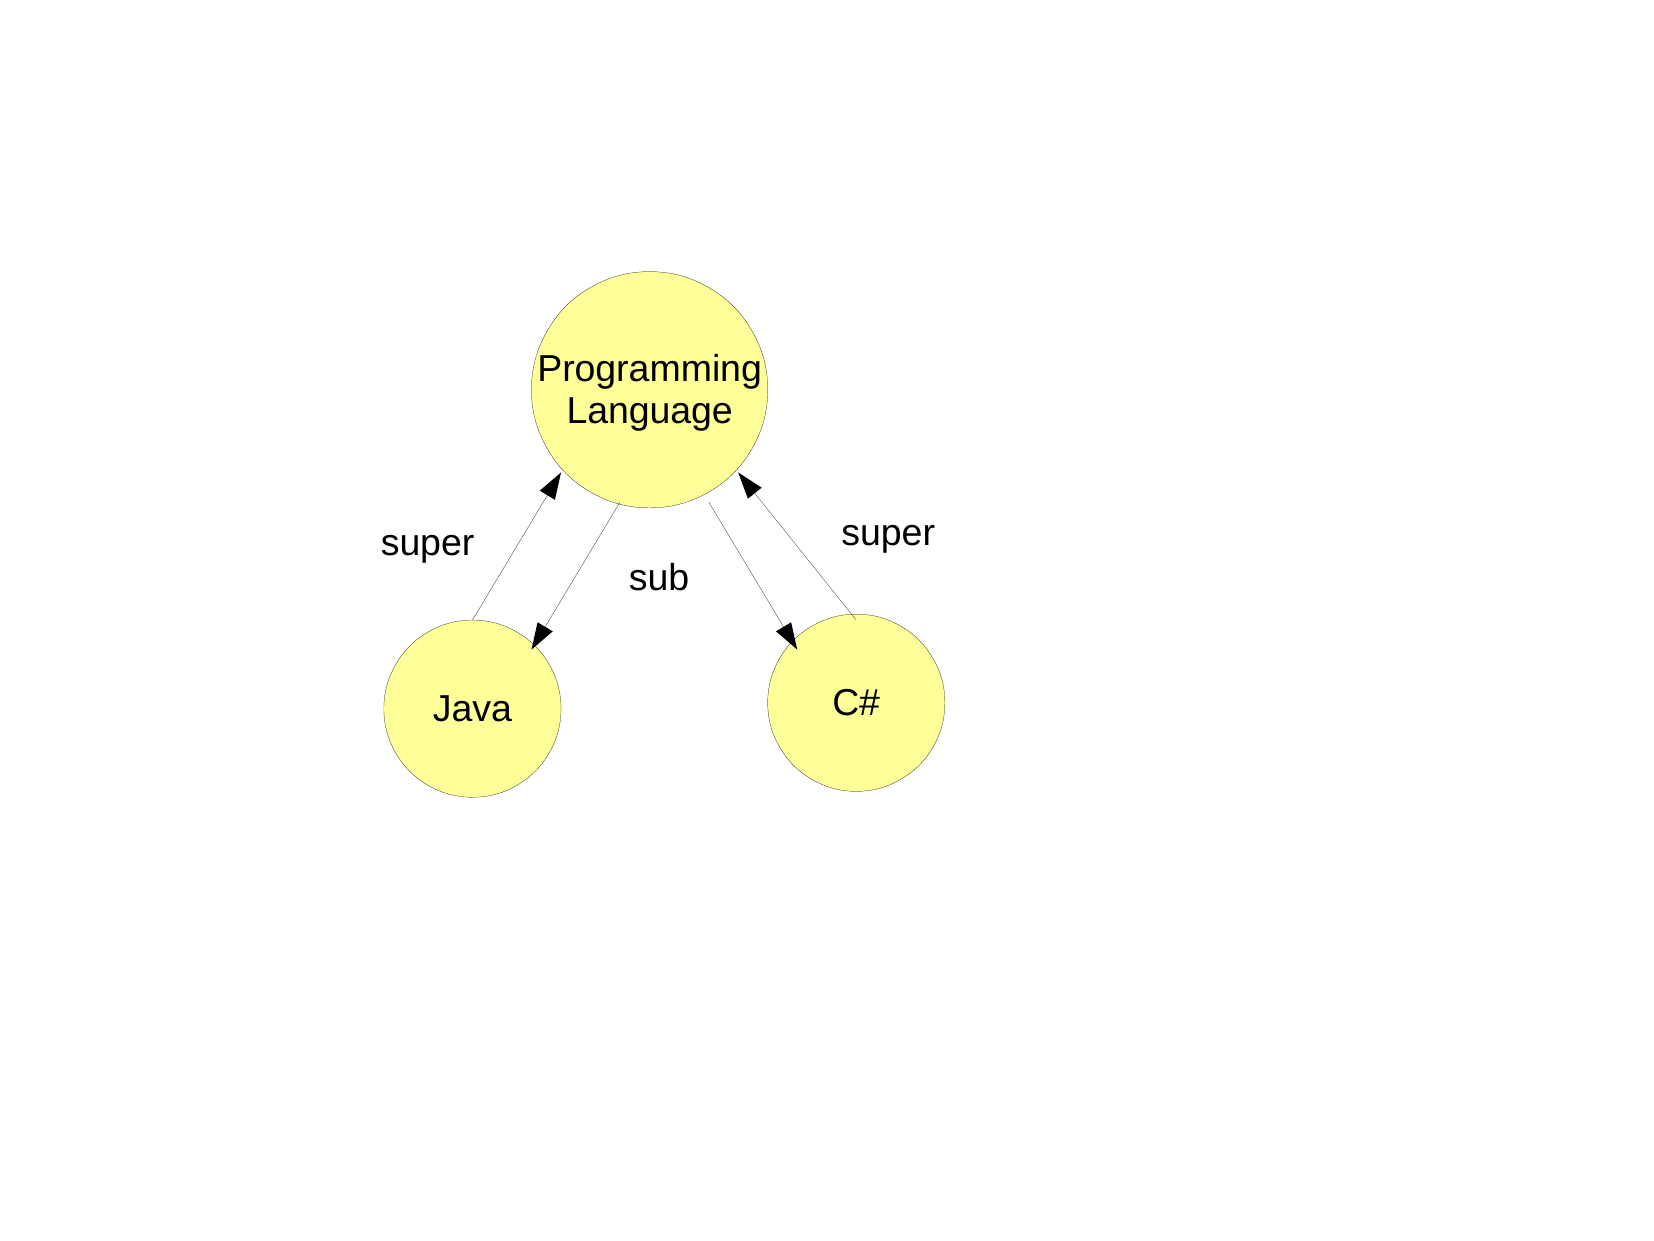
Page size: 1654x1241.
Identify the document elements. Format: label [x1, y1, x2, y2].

picture [366, 271, 975, 798]
